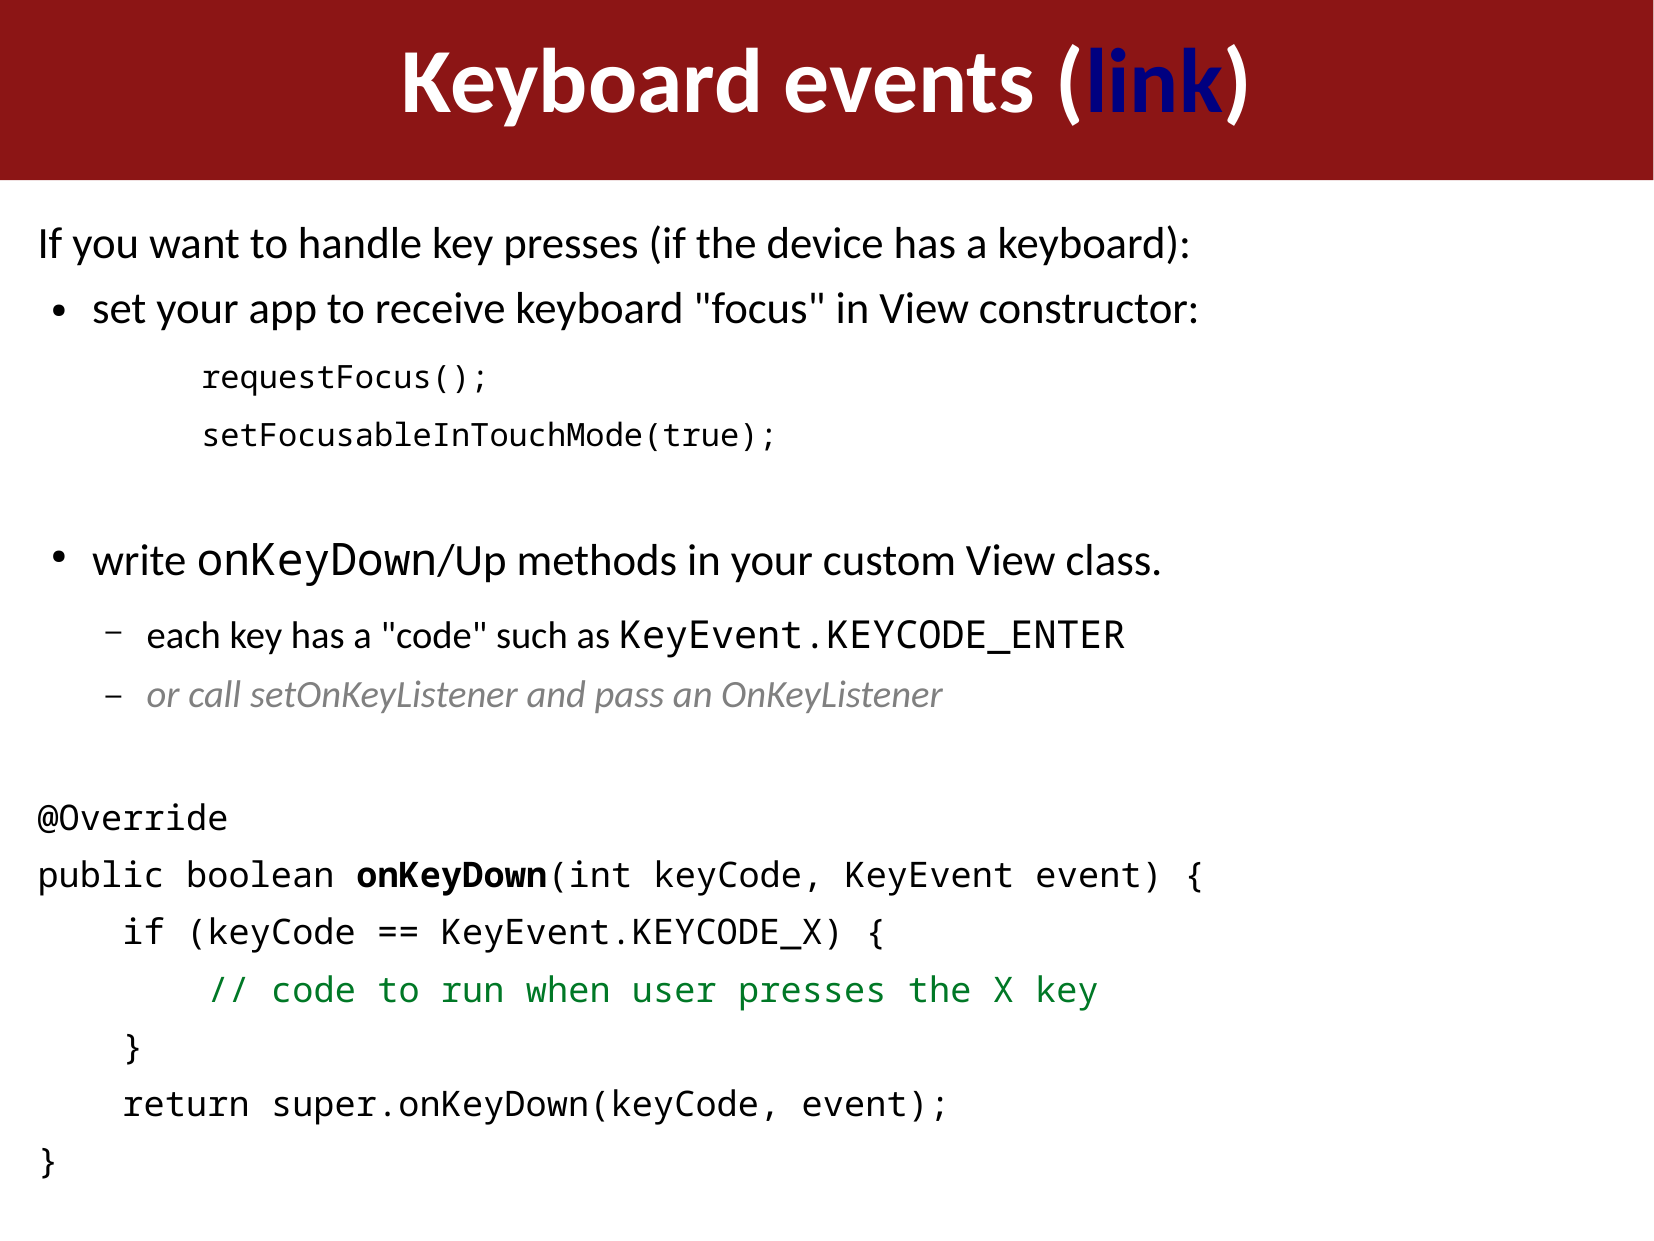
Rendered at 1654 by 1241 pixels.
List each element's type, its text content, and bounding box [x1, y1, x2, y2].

list If you want to handle key presses (if the device has a keyboard): set your app to receive keyboard "focus" in View constructor: requestFocus(); setFocusableInTouchMode(true); write onKeyDown/Up methods in your custom View class. each key has a "code" such as KeyEvent.KEYCODE_ENTER or call setOnKeyListener and pass an OnKeyListener @Override public boolean onKeyDown(int keyCode, KeyEvent event) { if (keyCode == KeyEvent.KEYCODE_X) { // code to run when user presses the X key } return super.onKeyDown(keyCode, event); } [37, 225, 1636, 1186]
title Keyboard events (link) [0, 0, 1654, 181]
